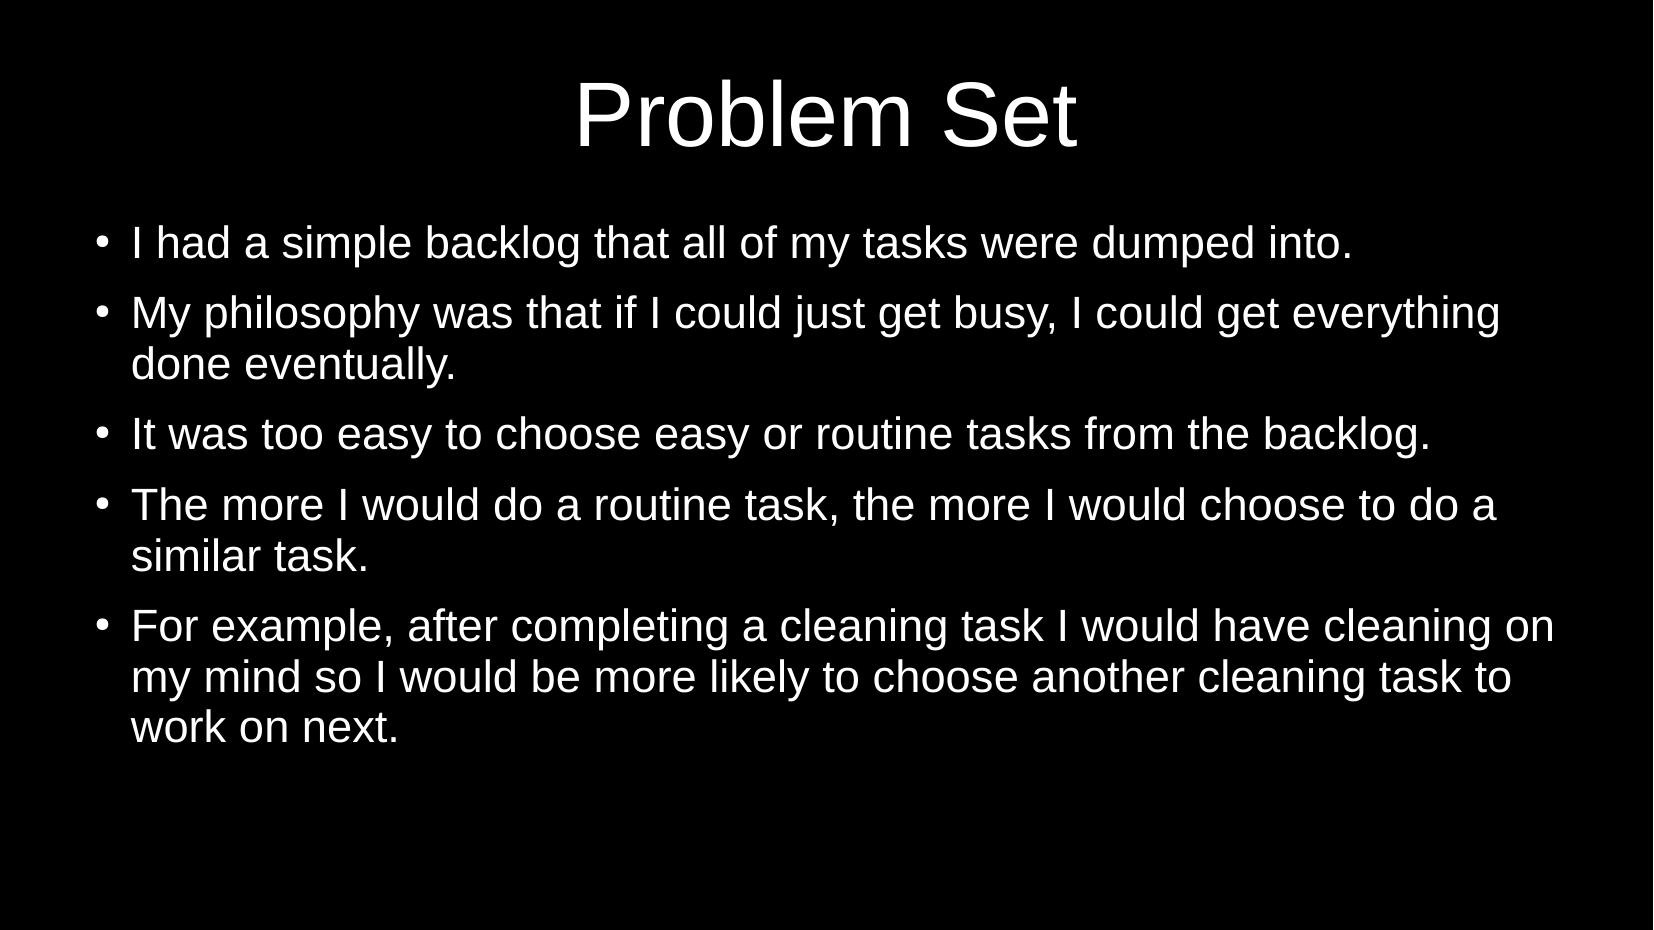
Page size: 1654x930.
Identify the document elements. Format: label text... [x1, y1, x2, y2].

list I had a simple backlog that all of my tasks were dumped into. My philosophy was that if I could just get busy, I could get everything done eventually. It was too easy to choose easy or routine tasks from the backlog. The more I would do a routine task, the more I would choose to do a similar task. For example, after completing a cleaning task I would have cleaning on my mind so I would be more likely to choose another cleaning task to work on next. [82, 217, 1571, 757]
title Problem Set [82, 37, 1571, 193]
